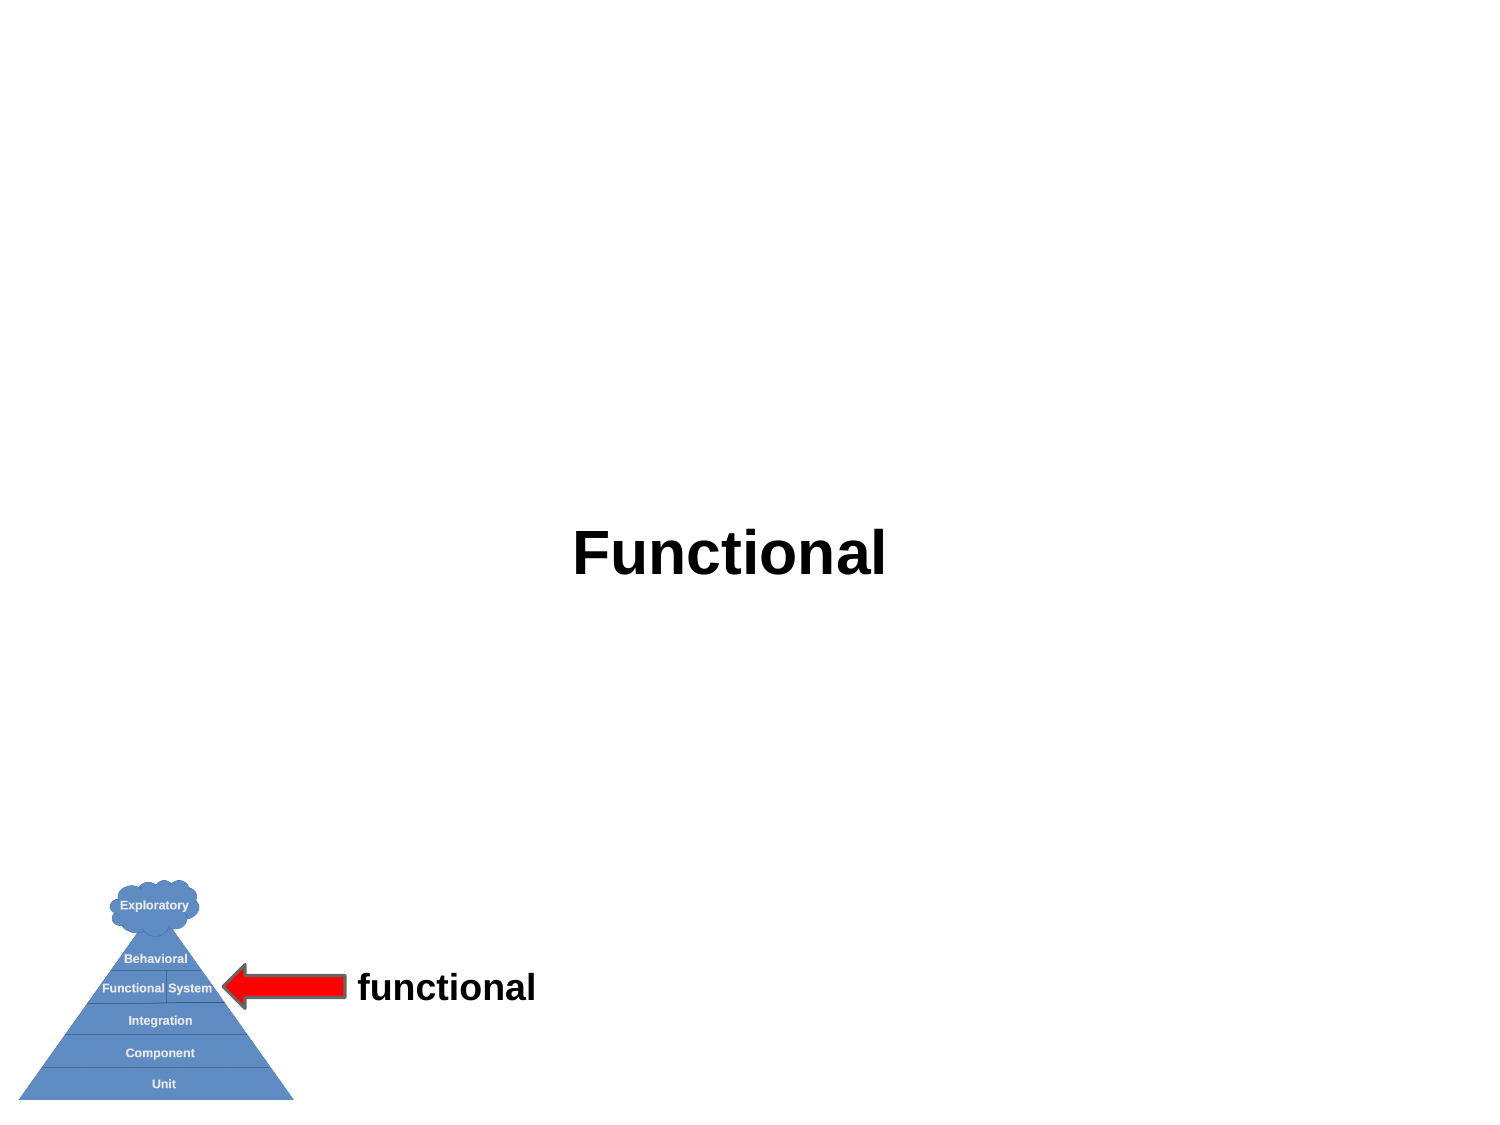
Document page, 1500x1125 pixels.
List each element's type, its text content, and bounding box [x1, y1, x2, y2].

text_box functional [342, 948, 582, 1015]
text_box Functional [557, 496, 990, 592]
text_box [222, 964, 342, 1009]
picture [18, 880, 294, 1100]
